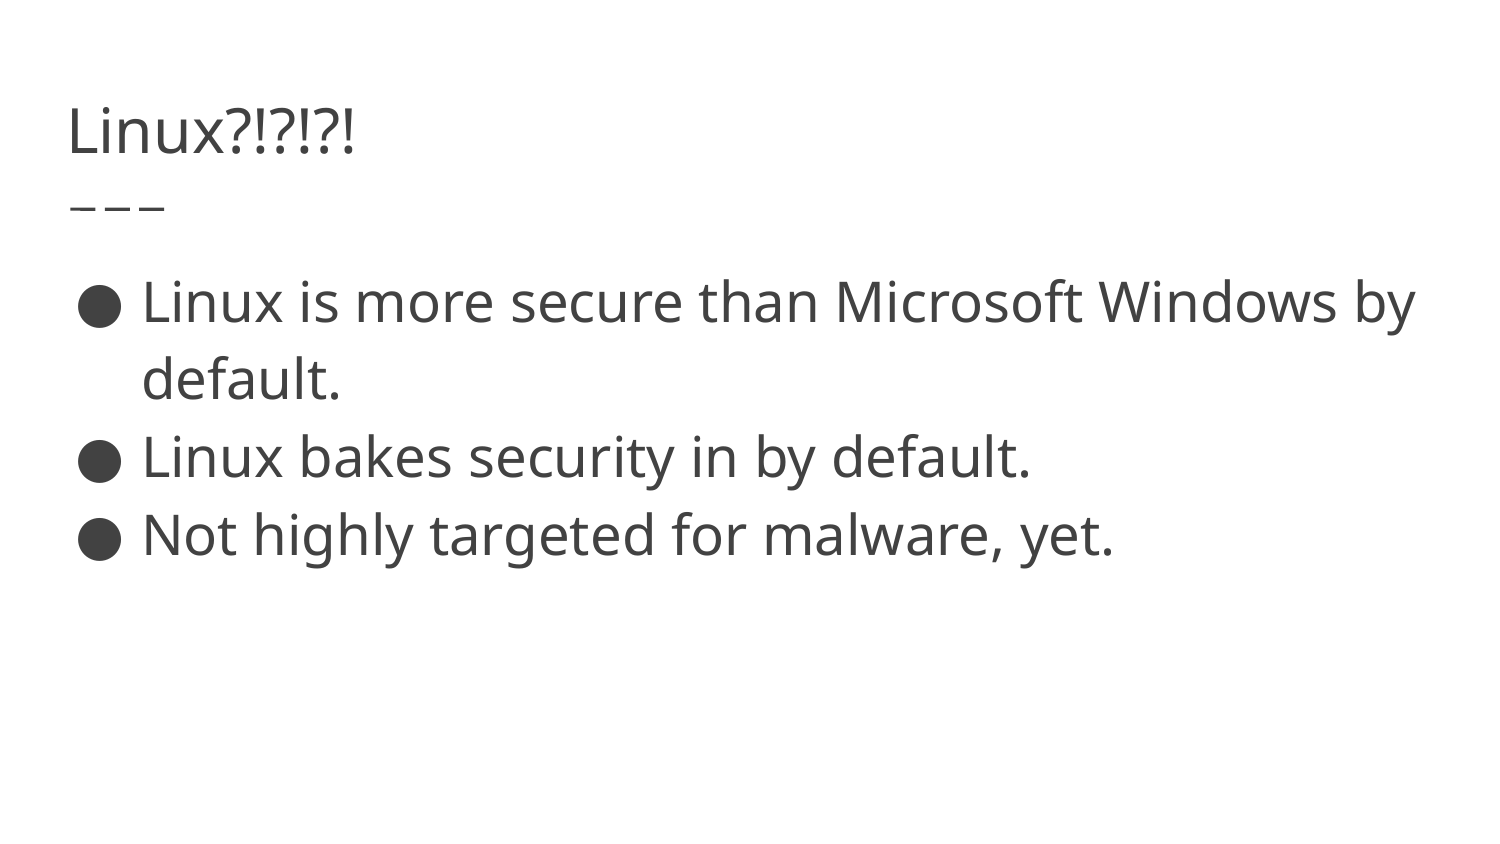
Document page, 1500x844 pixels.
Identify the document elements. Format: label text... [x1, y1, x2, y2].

title Linux?!?!?! [51, 61, 1449, 182]
list Linux is more secure than Microsoft Windows by default. Linux bakes security in by default. Not highly targeted for malware, yet. [51, 240, 1449, 750]
